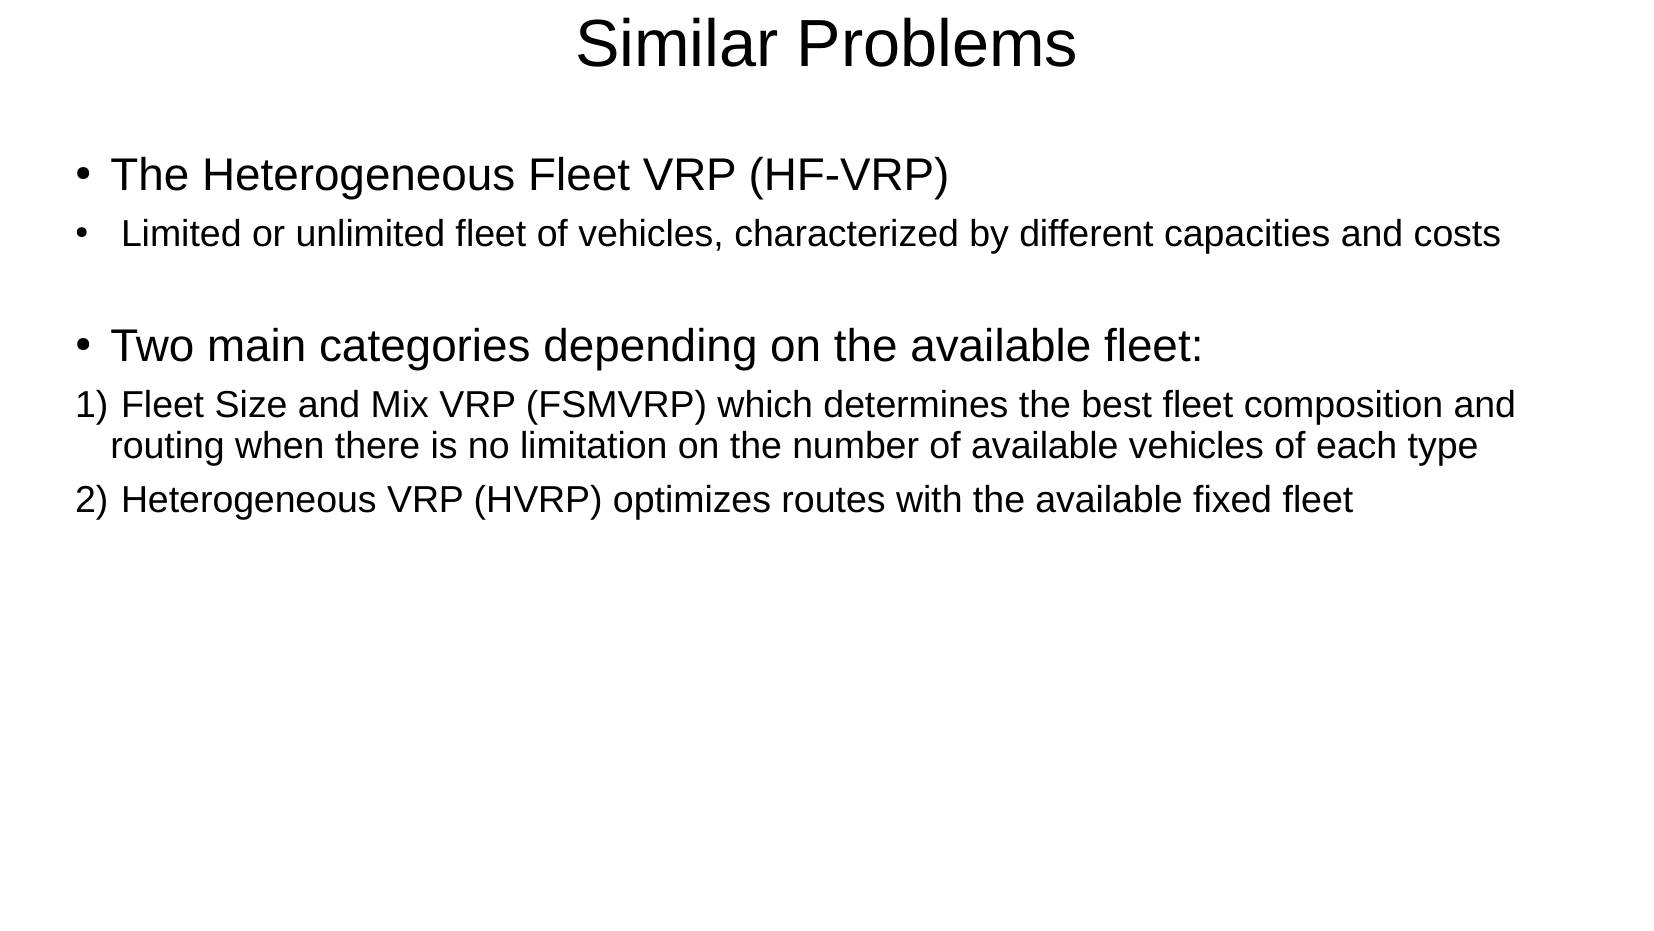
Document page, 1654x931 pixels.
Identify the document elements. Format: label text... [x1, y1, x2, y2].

title Similar Problems [82, 0, 1571, 121]
subtitle The Heterogeneous Fleet VRP (HF-VRP) Limited or unlimited fleet of vehicles, characterized by different capacities and costs Two main categories depending on the available fleet: Fleet Size and Mix VRP (FSMVRP) which determines the best fleet composition and routing when there is no limitation on the number of available vehicles of each type Heterogeneous VRP (HVRP) optimizes routes with the available fixed fleet [75, 86, 1564, 931]
